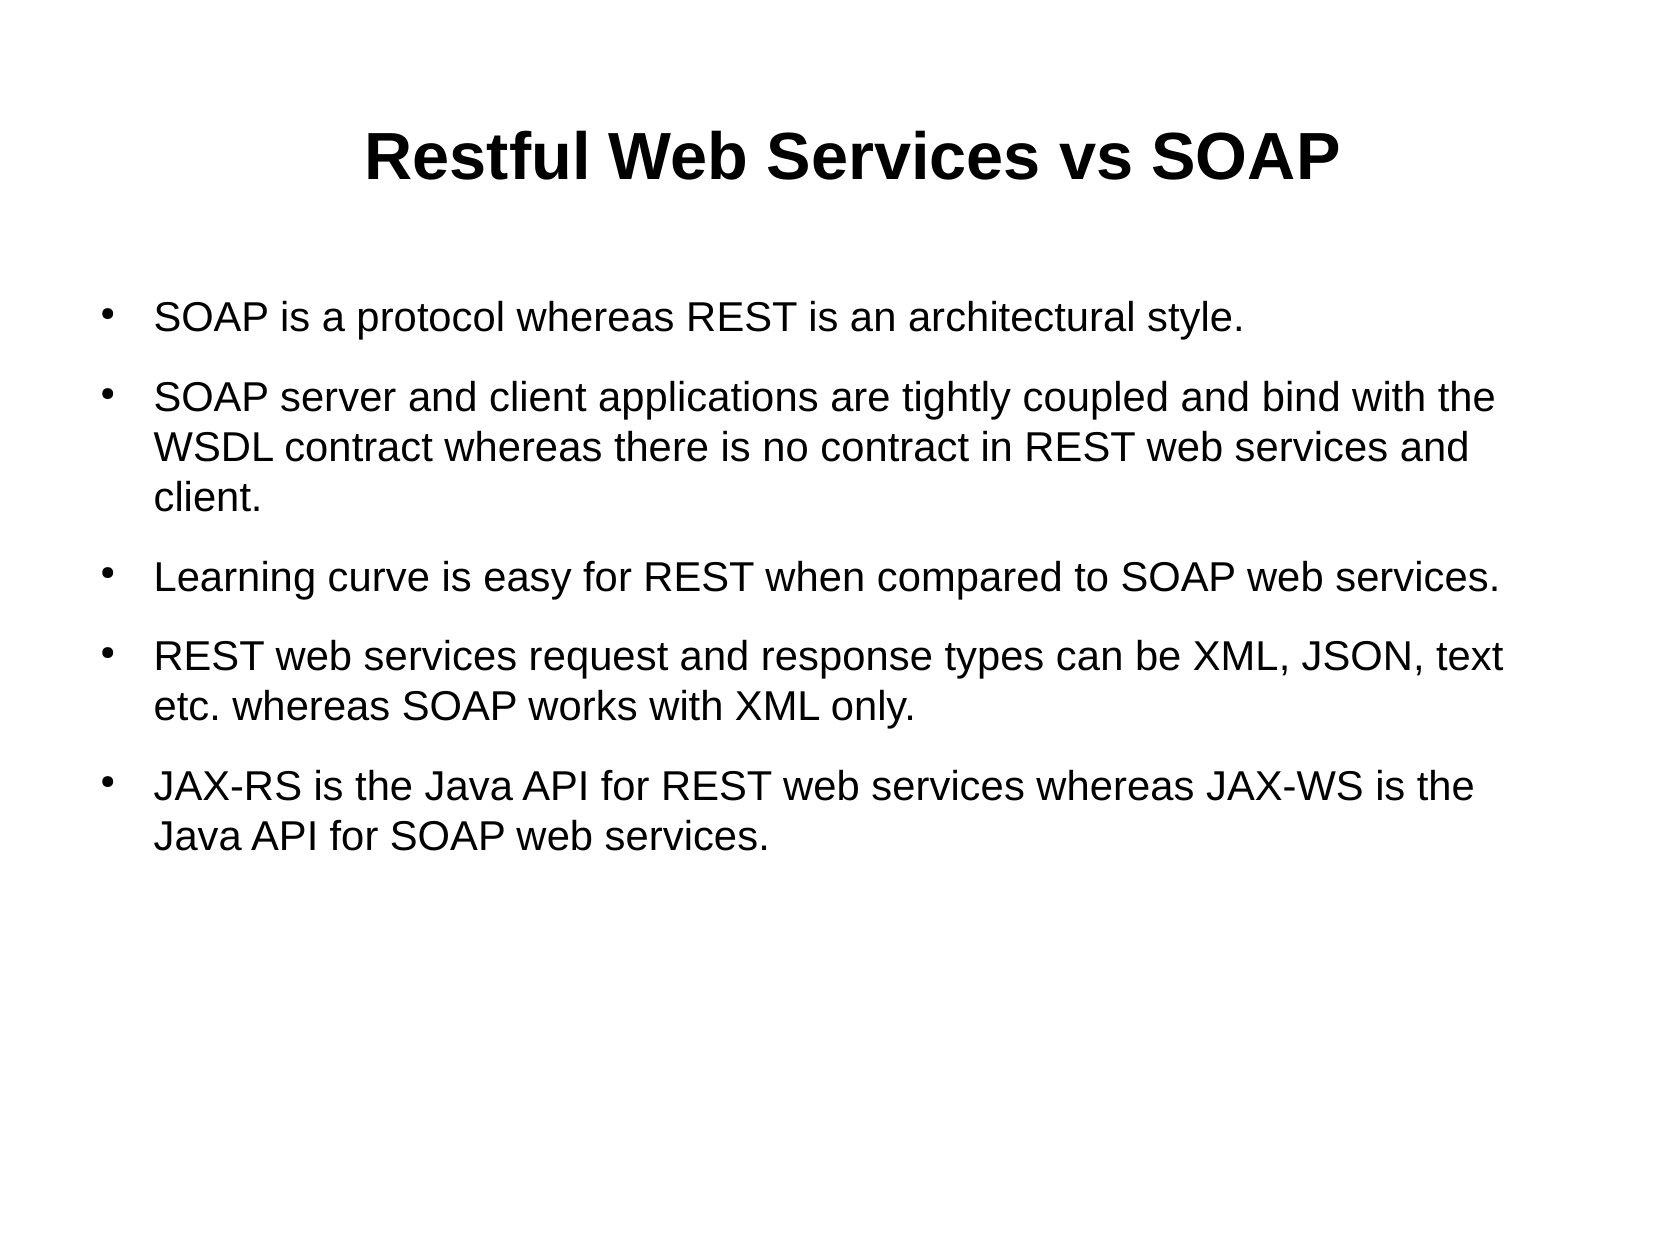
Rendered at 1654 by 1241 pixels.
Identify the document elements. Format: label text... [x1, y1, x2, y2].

title Restful Web Services vs SOAP [82, 49, 1571, 257]
list SOAP is a protocol whereas REST is an architectural style. SOAP server and client applications are tightly coupled and bind with the WSDL contract whereas there is no contract in REST web services and client. Learning curve is easy for REST when compared to SOAP web services. REST web services request and response types can be XML, JSON, text etc. whereas SOAP works with XML only. JAX-RS is the Java API for REST web services whereas JAX-WS is the Java API for SOAP web services. [82, 290, 1571, 1109]
